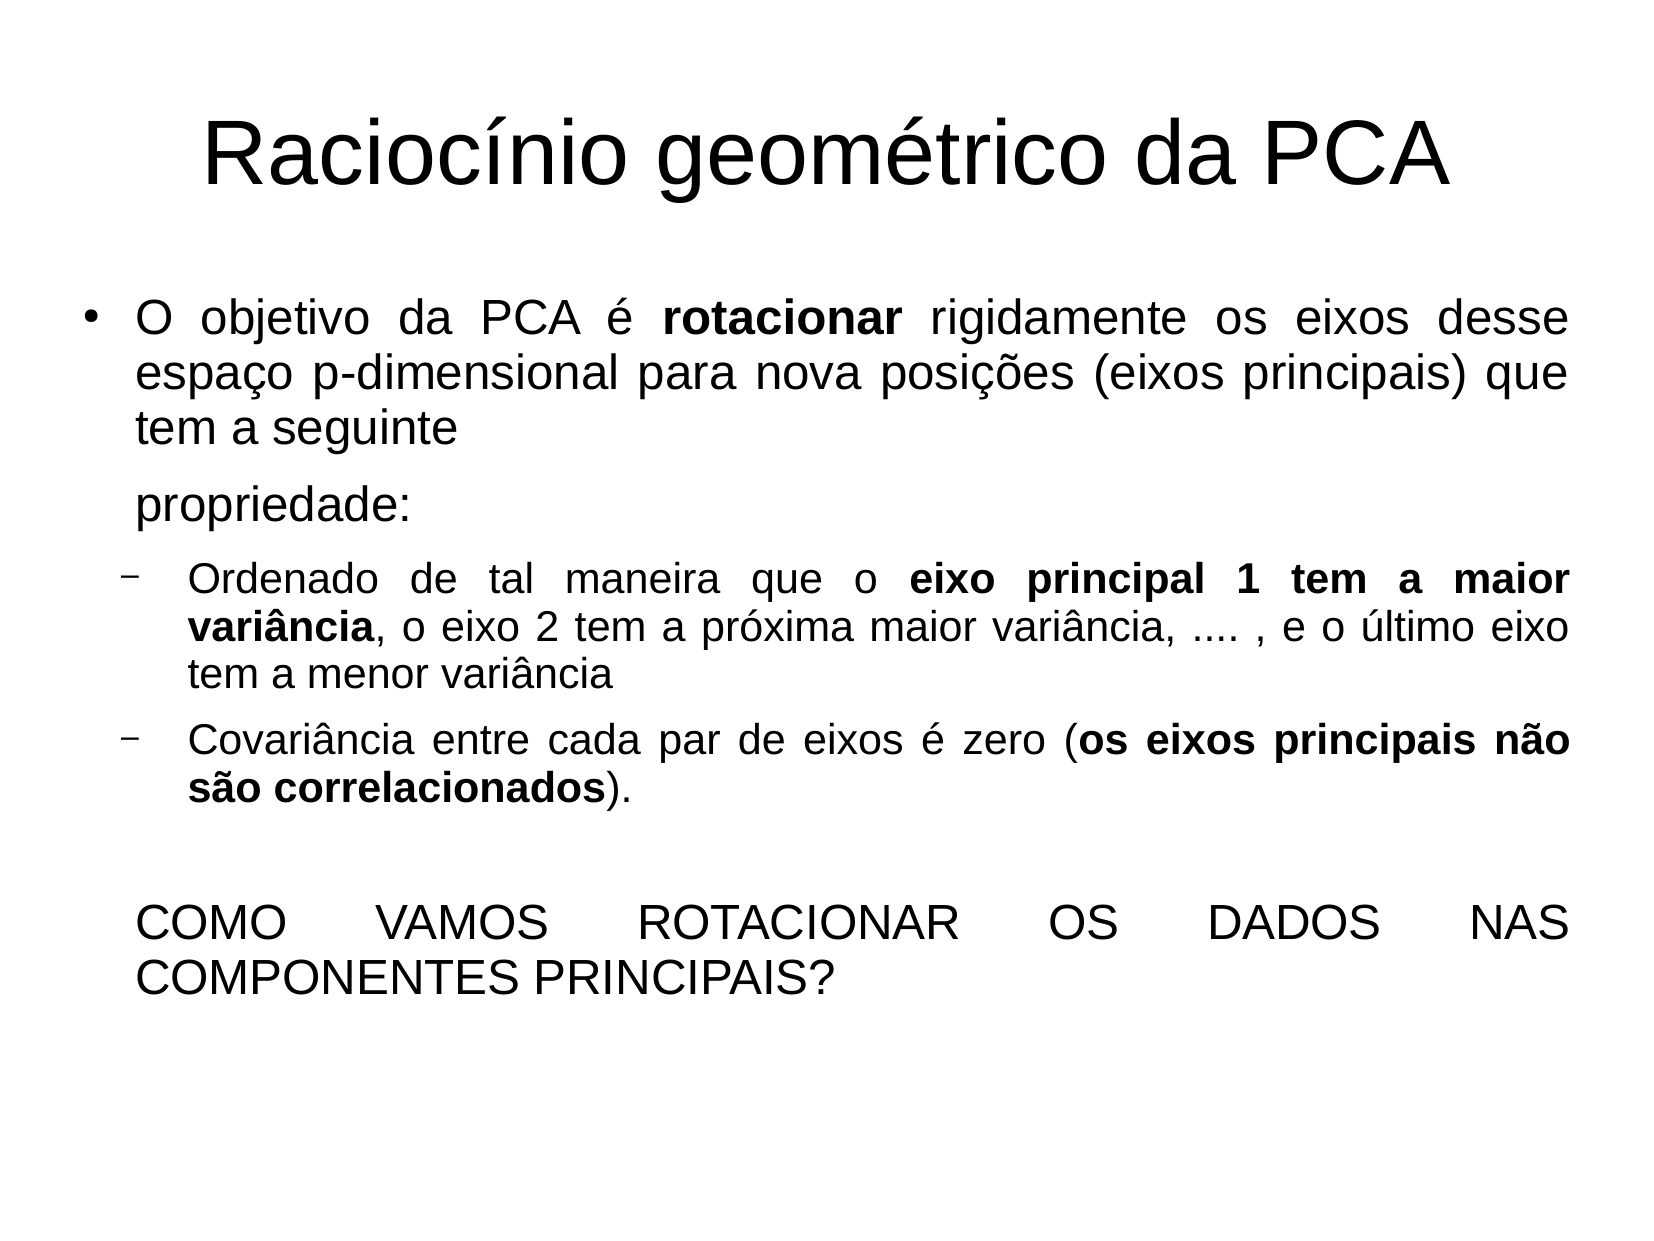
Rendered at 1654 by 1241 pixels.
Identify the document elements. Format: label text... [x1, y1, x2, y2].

list O objetivo da PCA é rotacionar rigidamente os eixos desse espaço p-dimensional para nova posições (eixos principais) que tem a seguinte propriedade: Ordenado de tal maneira que o eixo principal 1 tem a maior variância, o eixo 2 tem a próxima maior variância, .... , e o último eixo tem a menor variância Covariância entre cada par de eixos é zero (os eixos principais não são correlacionados). COMO VAMOS ROTACIONAR OS DADOS NAS COMPONENTES PRINCIPAIS? [82, 290, 1571, 1010]
title Raciocínio geométrico da PCA [82, 49, 1571, 257]
